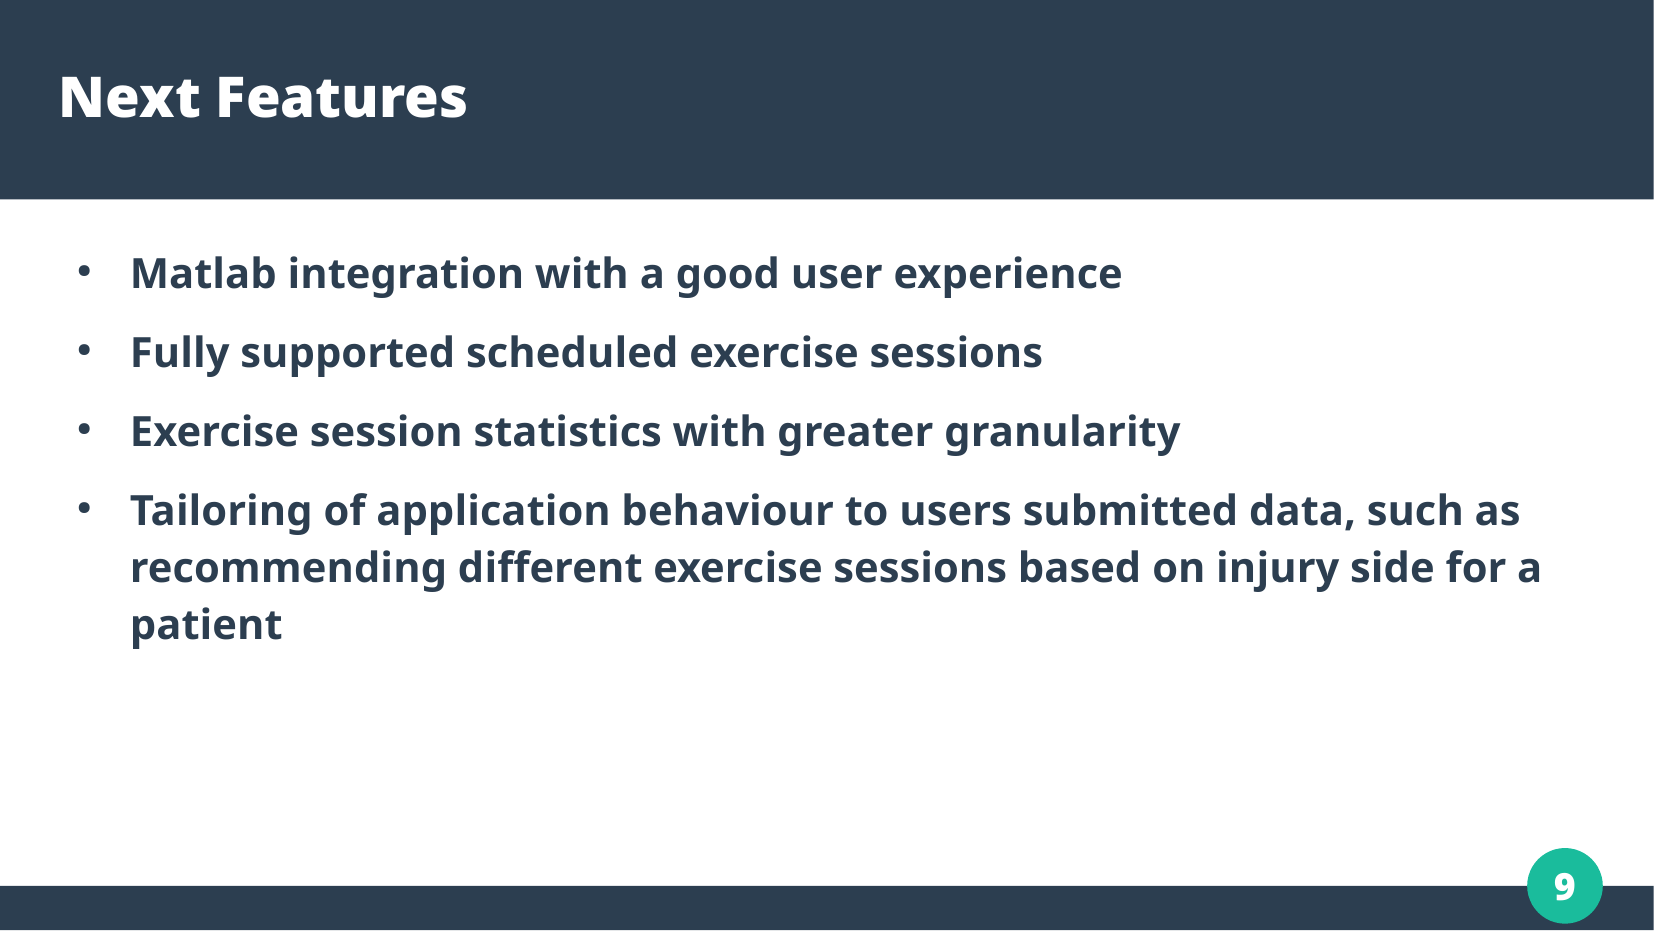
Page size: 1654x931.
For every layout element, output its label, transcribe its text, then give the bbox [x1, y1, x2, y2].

list Matlab integration with a good user experience Fully supported scheduled exercise sessions Exercise session statistics with greater granularity Tailoring of application behaviour to users submitted data, such as recommending different exercise sessions based on injury side for a patient [59, 243, 1595, 864]
title Next Features [59, 37, 1595, 155]
